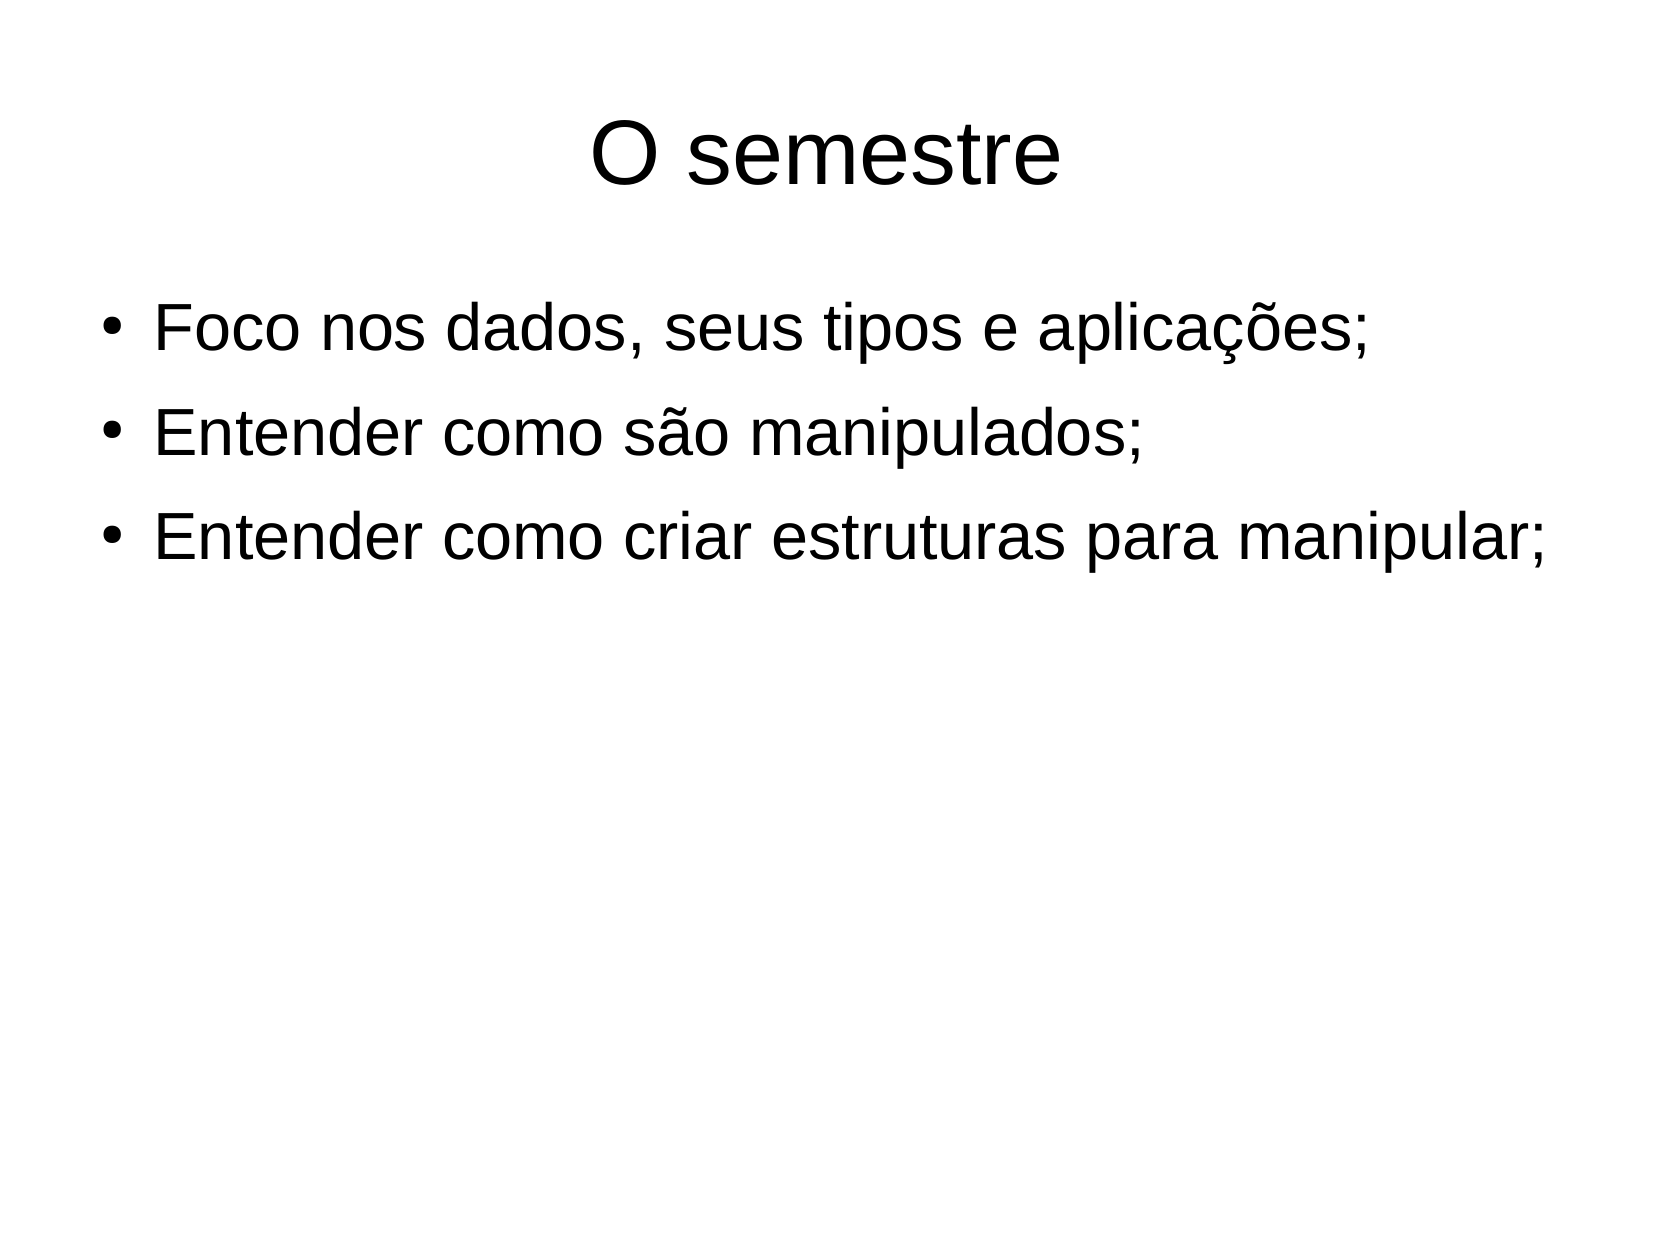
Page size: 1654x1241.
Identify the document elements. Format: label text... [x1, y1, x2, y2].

list Foco nos dados, seus tipos e aplicações; Entender como são manipulados; Entender como criar estruturas para manipular; [82, 290, 1571, 1010]
title O semestre [82, 49, 1571, 257]
